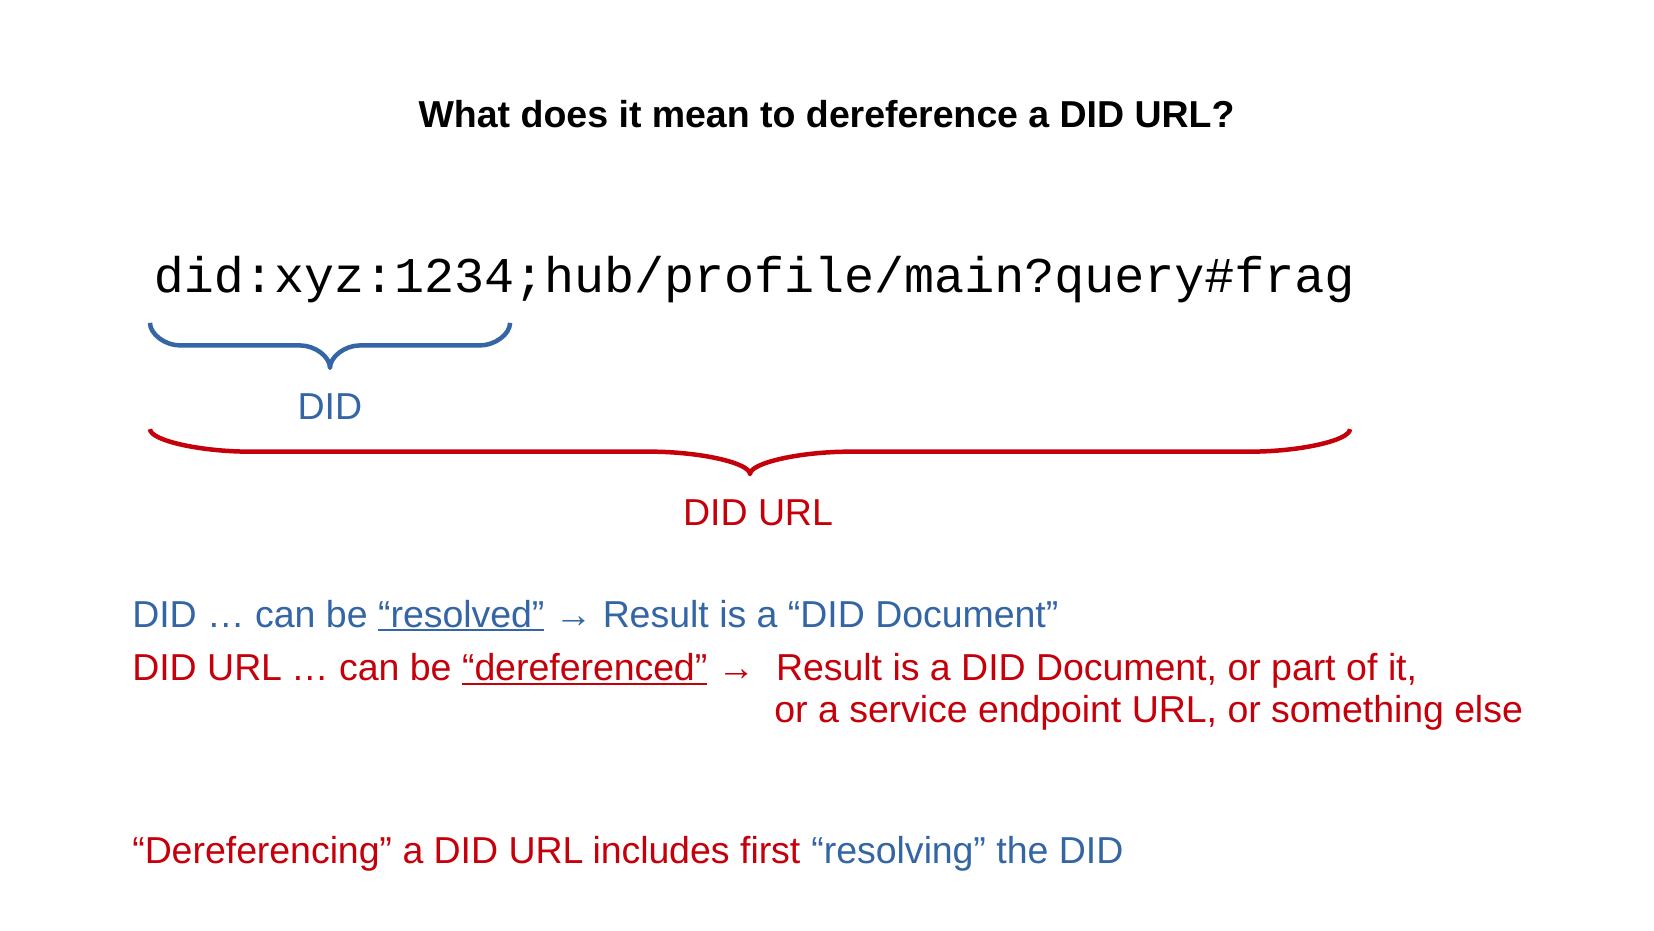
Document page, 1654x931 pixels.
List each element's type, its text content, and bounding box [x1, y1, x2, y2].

text_box DID … can be “resolved” → Result is a “DID Document” [117, 585, 1521, 643]
text_box DID URL [668, 484, 1127, 542]
text_box “Dereferencing” a DID URL includes first “resolving” the DID [117, 822, 1416, 921]
text_box DID URL … can be “dereferenced” → Result is a DID Document, or part of it, or a service endpoint URL, or something else [117, 638, 1561, 822]
title What does it mean to dereference a DID URL? [82, 37, 1571, 193]
text_box DID [282, 377, 378, 435]
text_box did:xyz:1234;hub/profile/main?query#frag [139, 243, 1654, 372]
